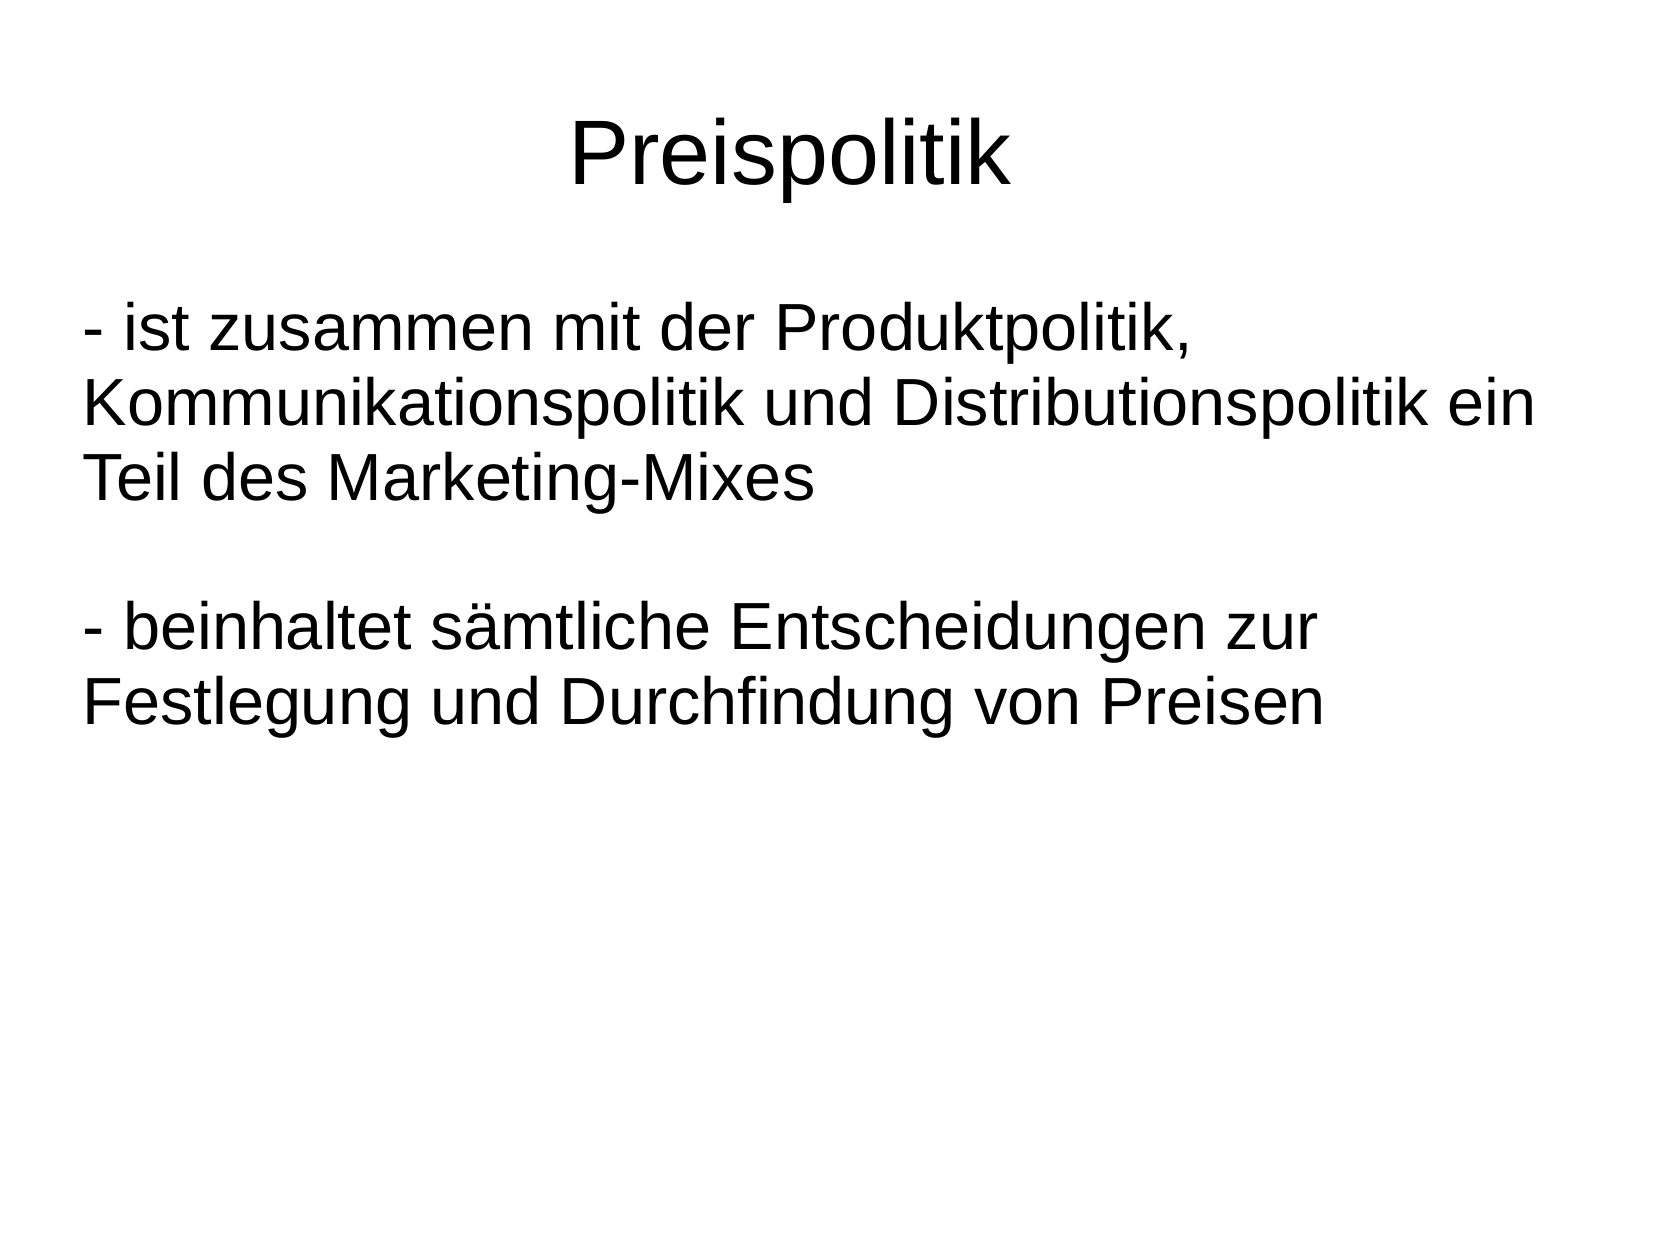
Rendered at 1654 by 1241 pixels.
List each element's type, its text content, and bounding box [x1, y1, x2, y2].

title Preispolitik [82, 49, 1571, 257]
subtitle - ist zusammen mit der Produktpolitik, Kommunikationspolitik und Distributionspolitik ein Teil des Marketing-Mixes - beinhaltet sämtliche Entscheidungen zur Festlegung und Durchfindung von Preisen [82, 290, 1571, 1109]
